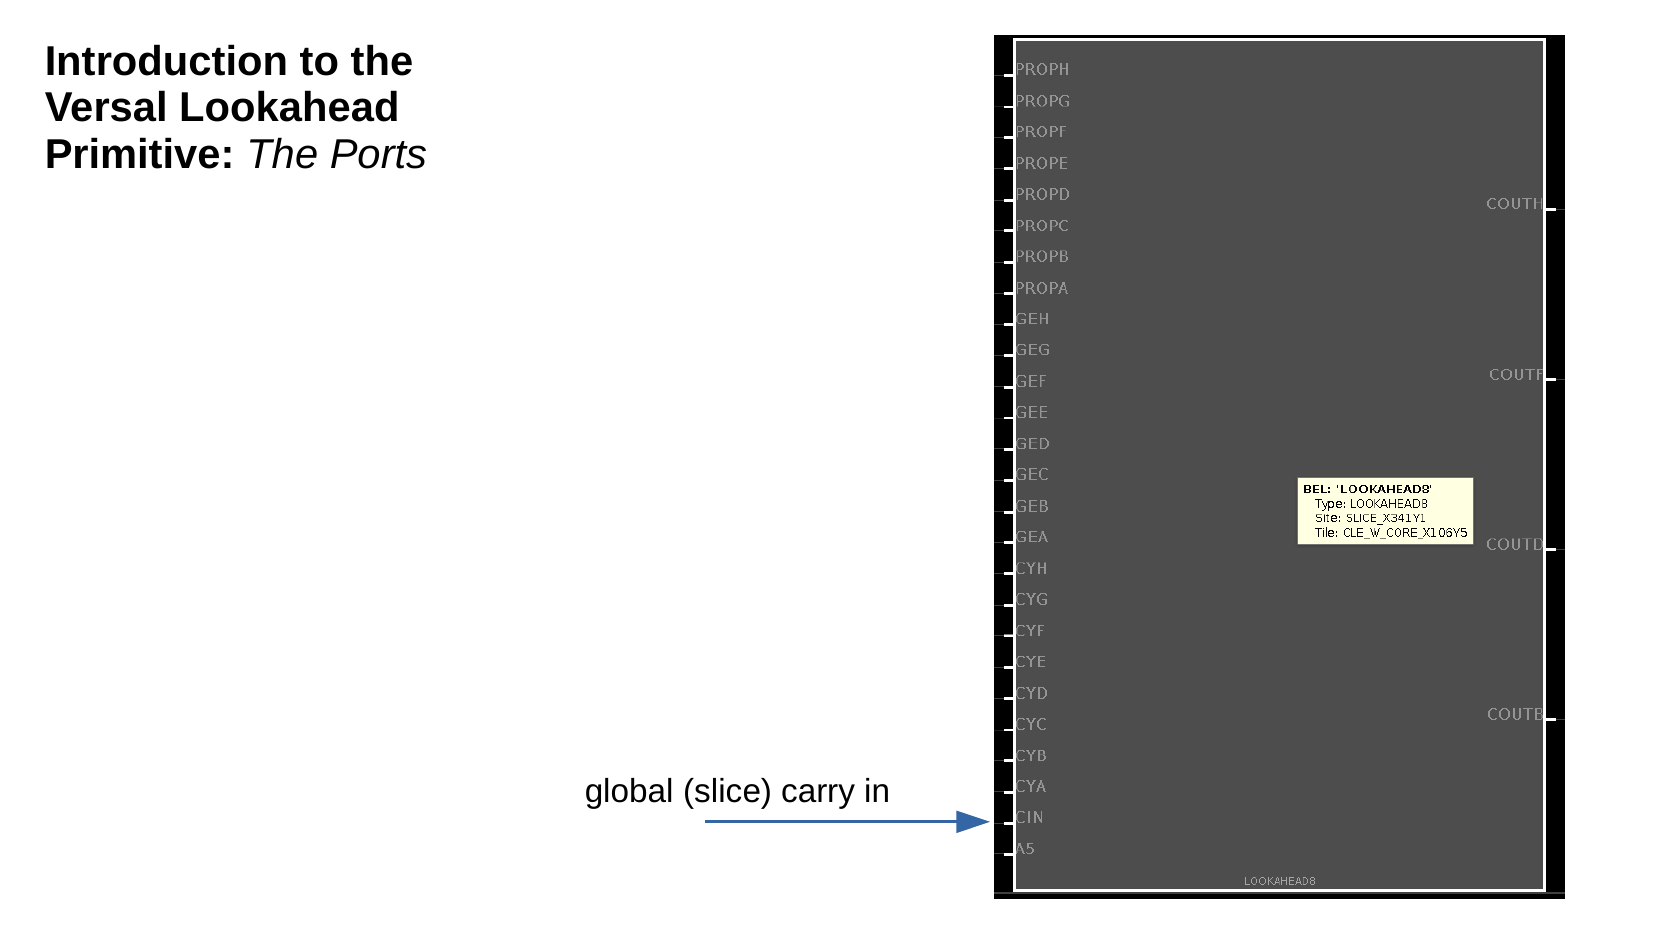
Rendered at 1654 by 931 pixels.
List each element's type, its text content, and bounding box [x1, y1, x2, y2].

text_box Introduction to the Versal Lookahead Primitive: The Ports [30, 30, 481, 185]
text_box global (slice) carry in [570, 765, 946, 841]
picture [994, 35, 1565, 899]
